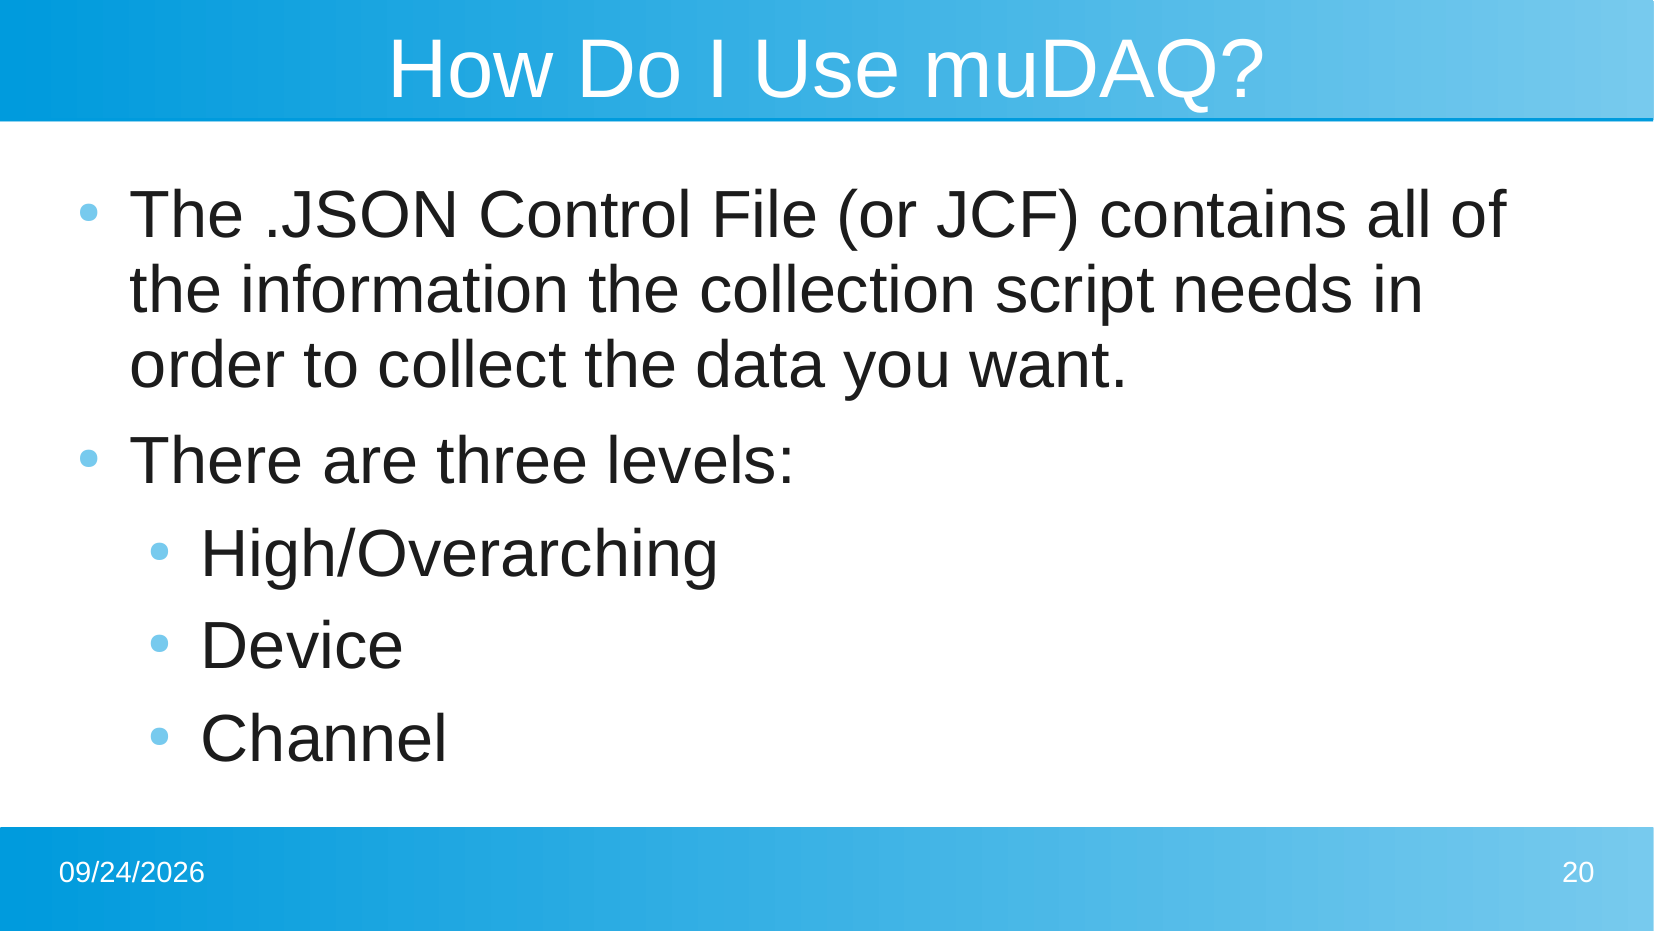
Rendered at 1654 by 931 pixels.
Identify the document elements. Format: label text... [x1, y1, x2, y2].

list The .JSON Control File (or JCF) contains all of the information the collection script needs in order to collect the data you want. There are three levels: High/Overarching Device Channel [59, 177, 1595, 768]
title How Do I Use muDAQ? [59, 22, 1595, 116]
